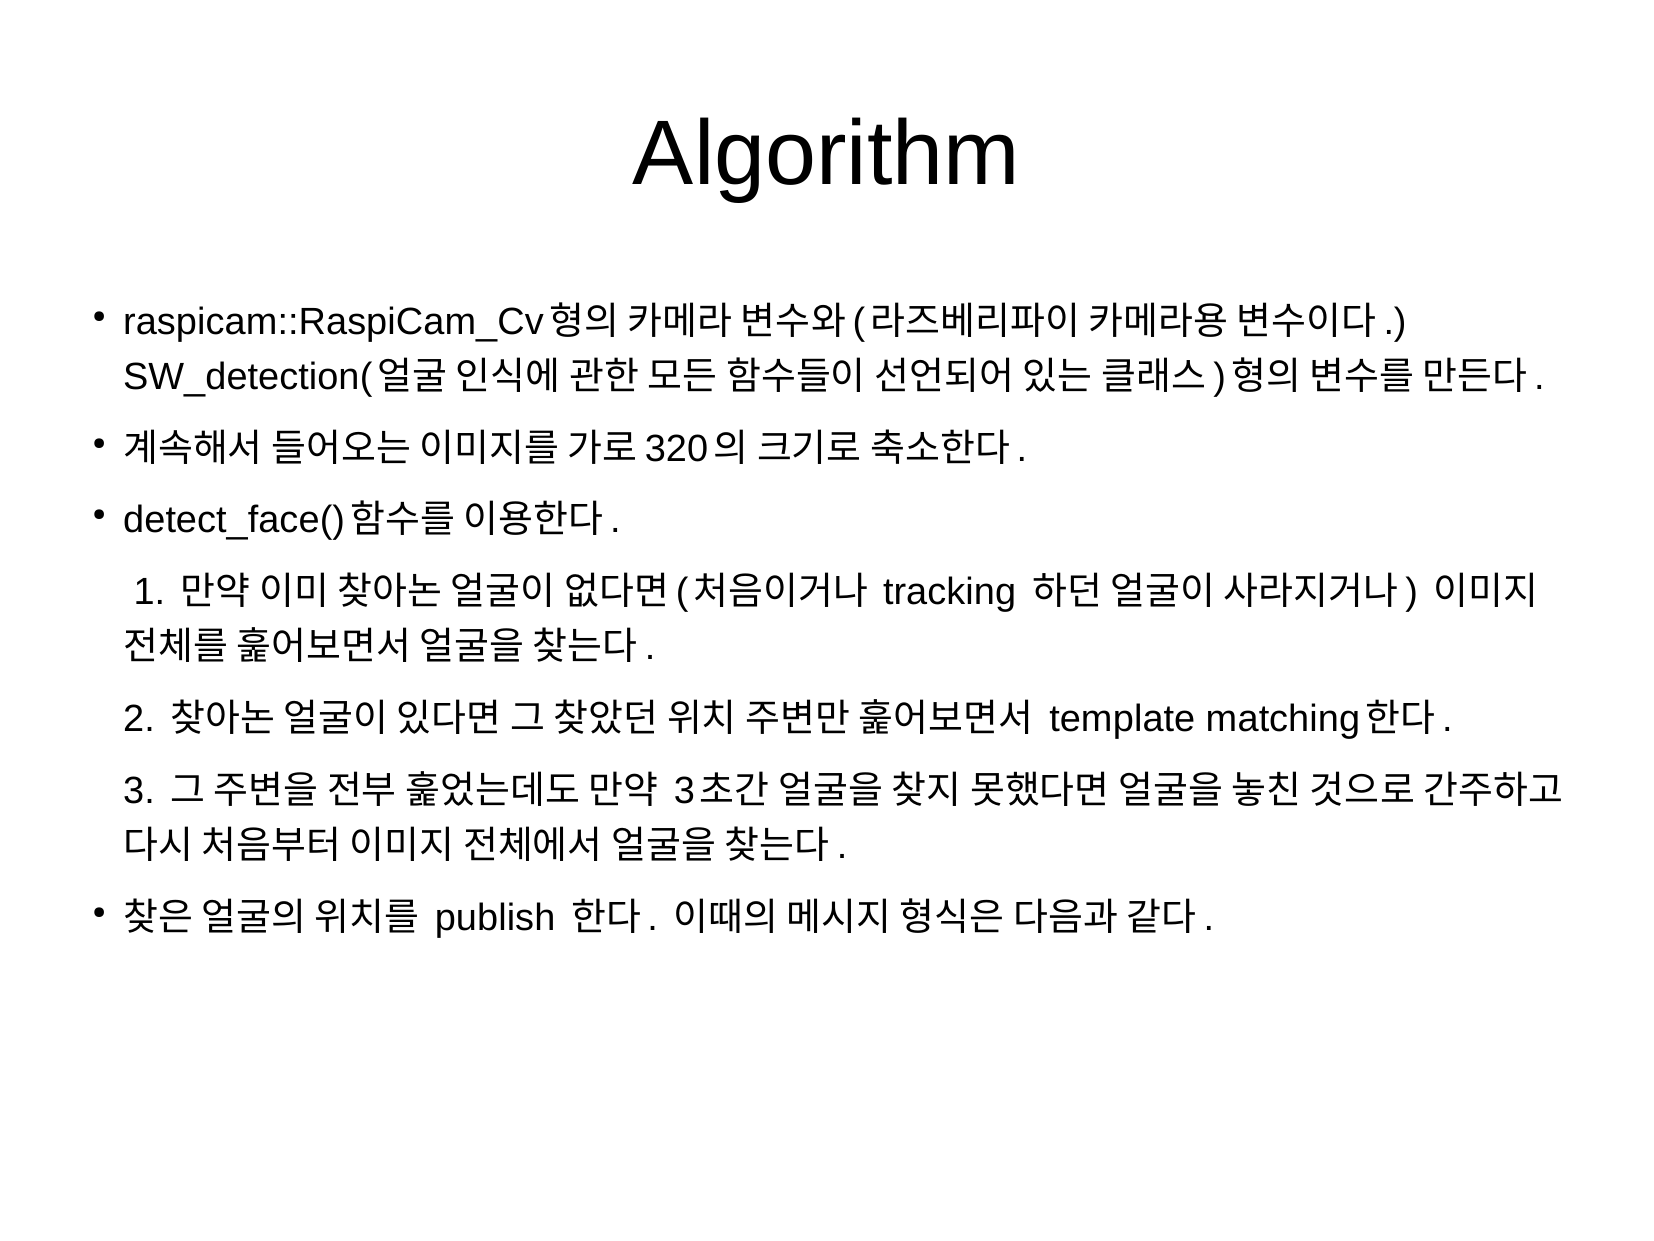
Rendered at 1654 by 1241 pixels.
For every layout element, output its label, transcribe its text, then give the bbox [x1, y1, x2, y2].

list raspicam::RaspiCam_Cv형의 카메라 변수와(라즈베리파이 카메라용 변수이다.) SW_detection(얼굴 인식에 관한 모든 함수들이 선언되어 있는 클래스)형의 변수를 만든다. 계속해서 들어오는 이미지를 가로320의 크기로 축소한다. detect_face()함수를 이용한다. 1. 만약 이미 찾아논 얼굴이 없다면(처음이거나 tracking 하던 얼굴이 사라지거나) 이미지 전체를 훑어보면서 얼굴을 찾는다. 2. 찾아논 얼굴이 있다면 그 찾았던 위치 주변만 훑어보면서 template matching한다. 3. 그 주변을 전부 훑었는데도 만약 3초간 얼굴을 찾지 못했다면 얼굴을 놓친 것으로 간주하고 다시 처음부터 이미지 전체에서 얼굴을 찾는다. 찾은 얼굴의 위치를 publish 한다. 이때의 메시지 형식은 다음과 같다. [82, 290, 1571, 1010]
title Algorithm [82, 49, 1571, 257]
